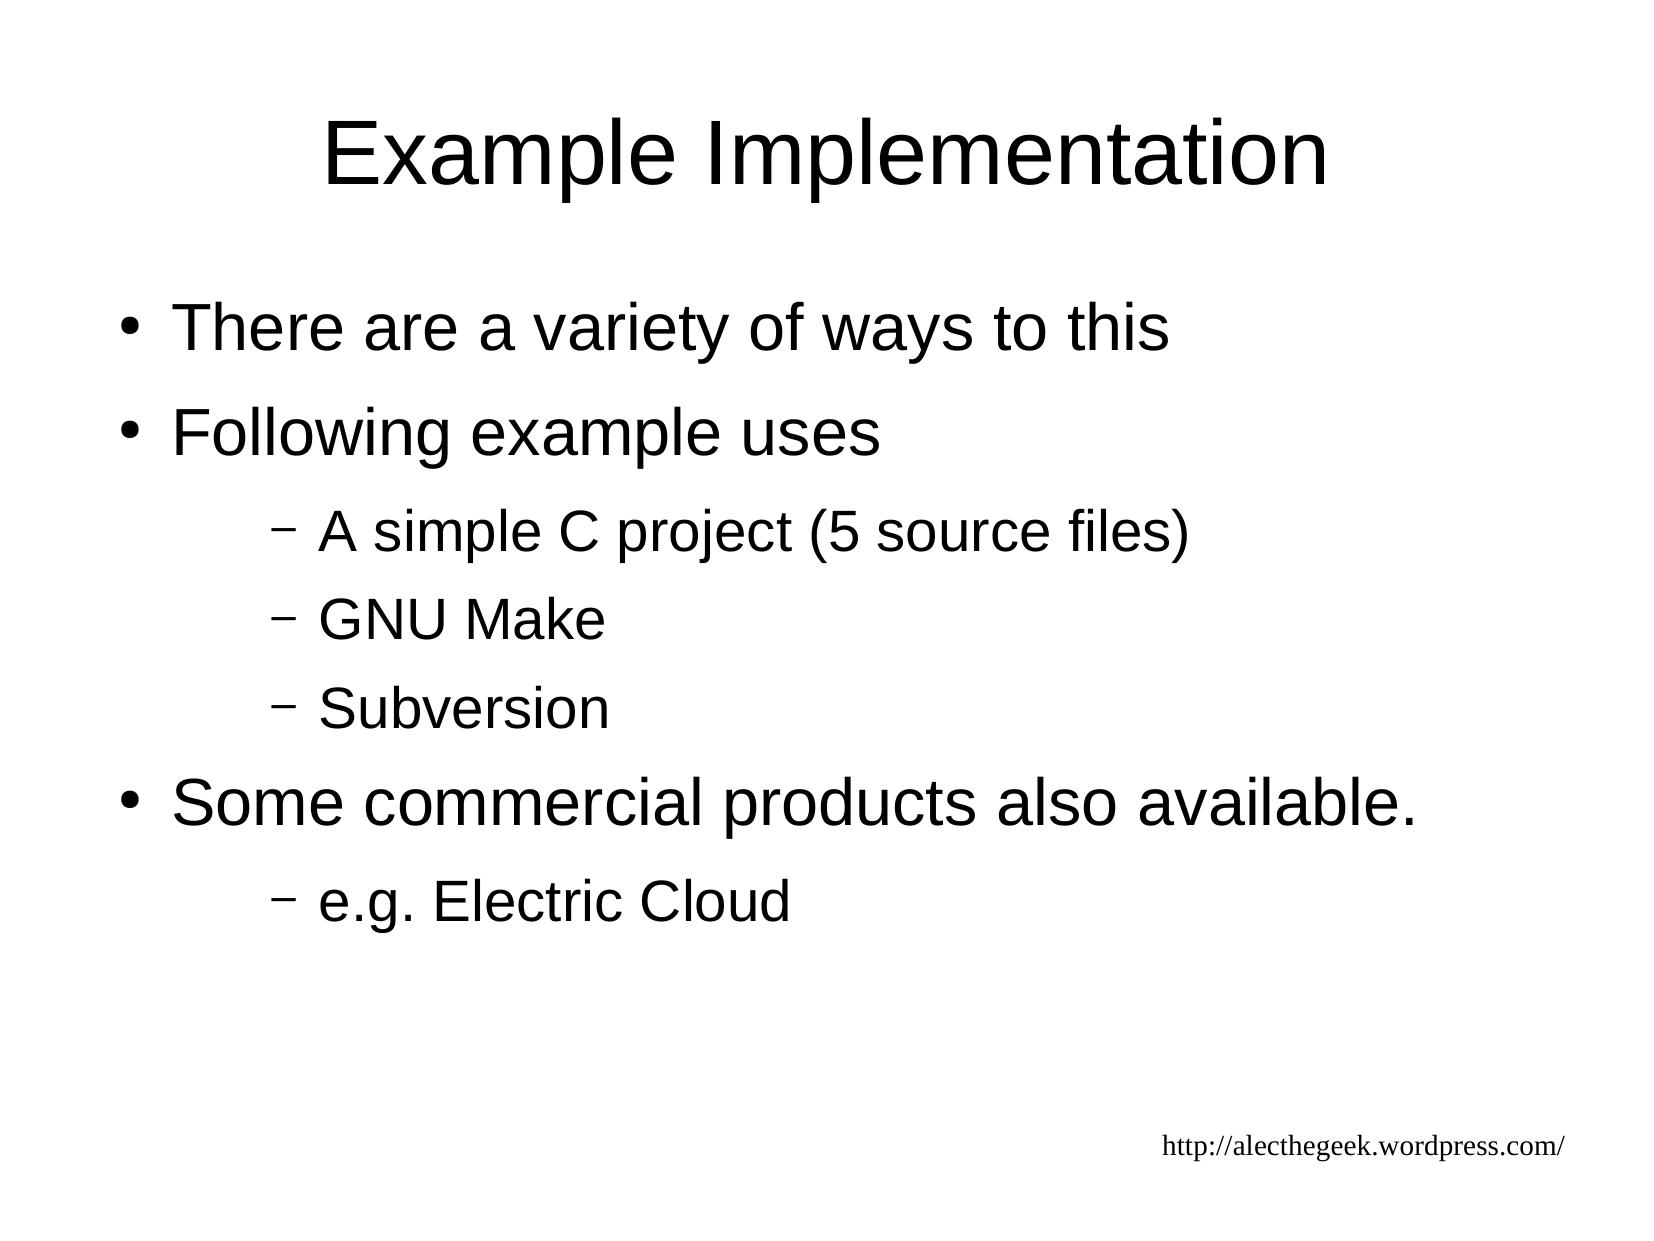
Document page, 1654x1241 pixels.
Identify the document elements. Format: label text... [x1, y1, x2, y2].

list There are a variety of ways to this Following example uses A simple C project (5 source files) GNU Make Subversion Some commercial products also available. e.g. Electric Cloud [82, 290, 1571, 1109]
title Example Implementation [82, 49, 1571, 257]
